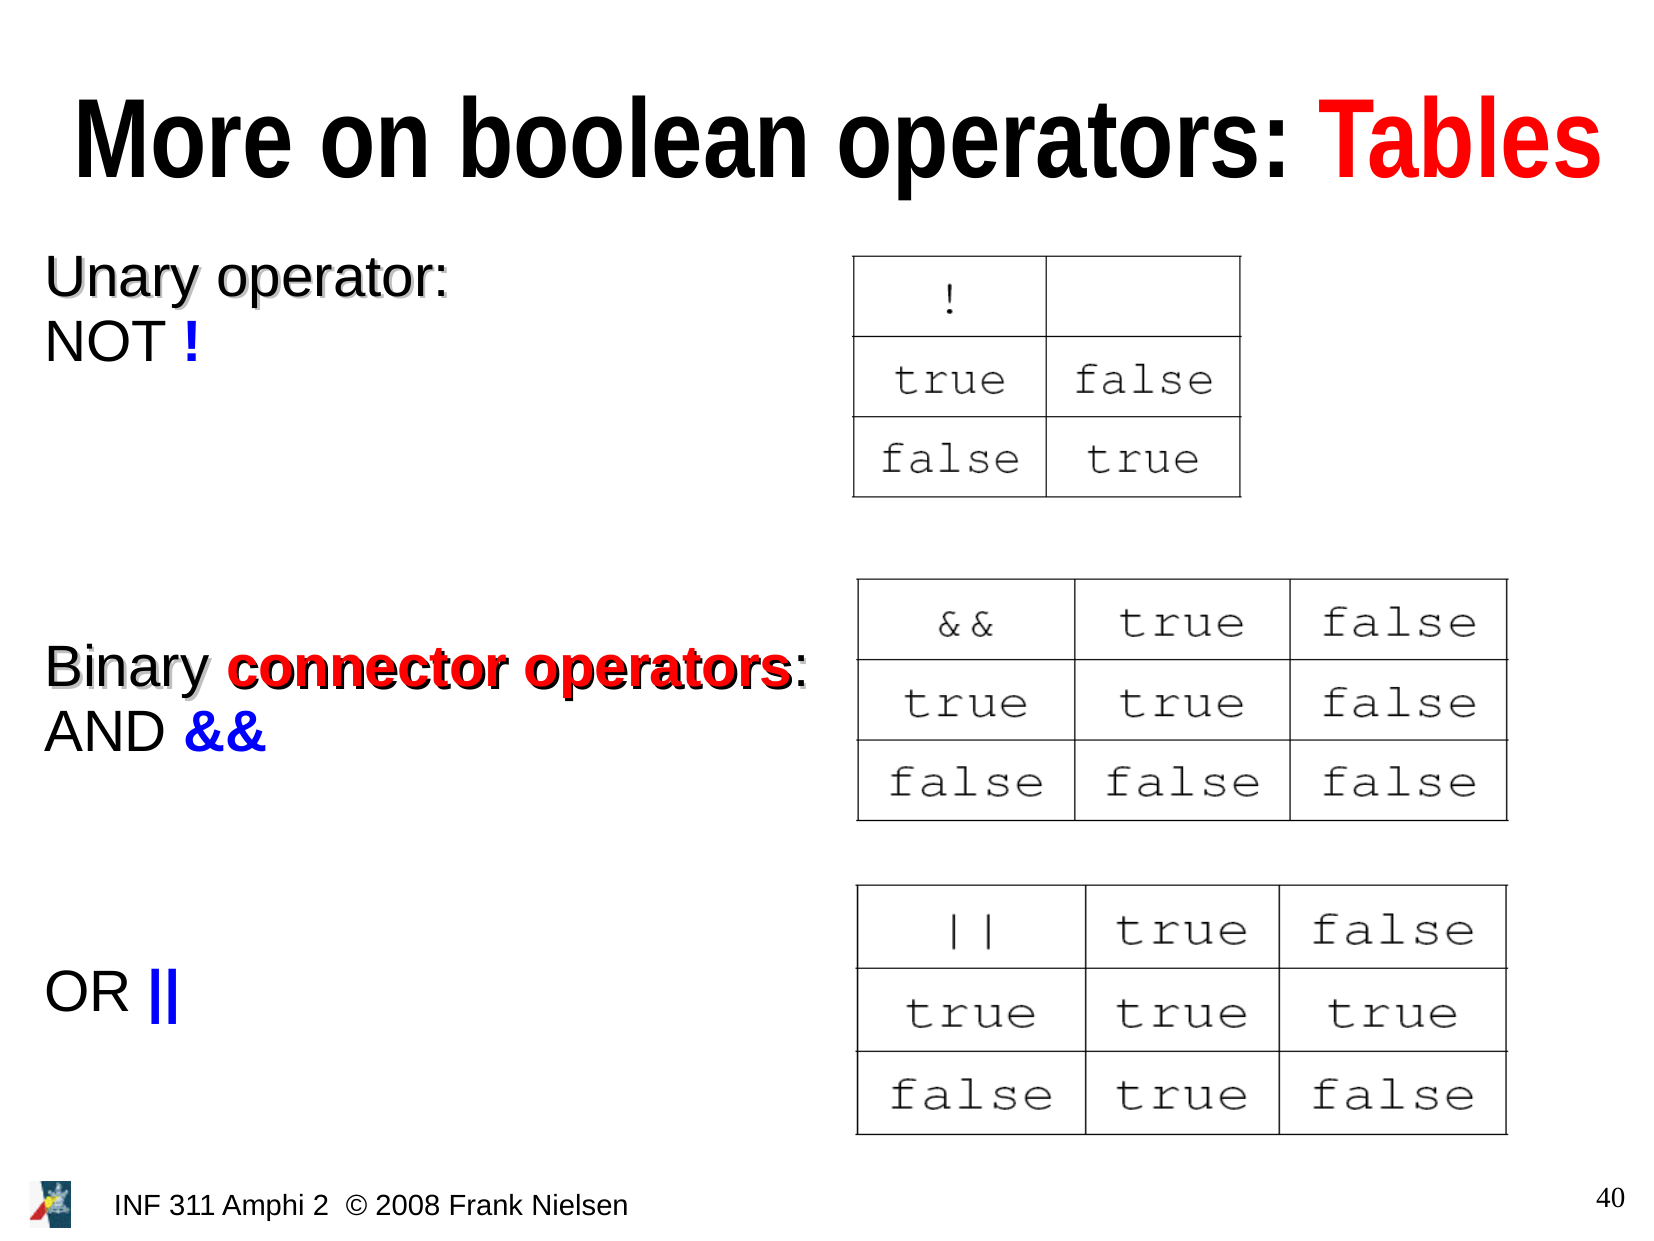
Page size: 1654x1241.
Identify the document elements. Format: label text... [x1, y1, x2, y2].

picture [29, 1181, 71, 1228]
picture [846, 857, 1518, 1152]
picture [838, 236, 1257, 508]
text_box More on boolean operators: Tables [59, 65, 1625, 209]
text_box Unary operator: NOT ! Binary connector operators: AND && OR || [29, 236, 825, 1171]
picture [838, 560, 1518, 827]
